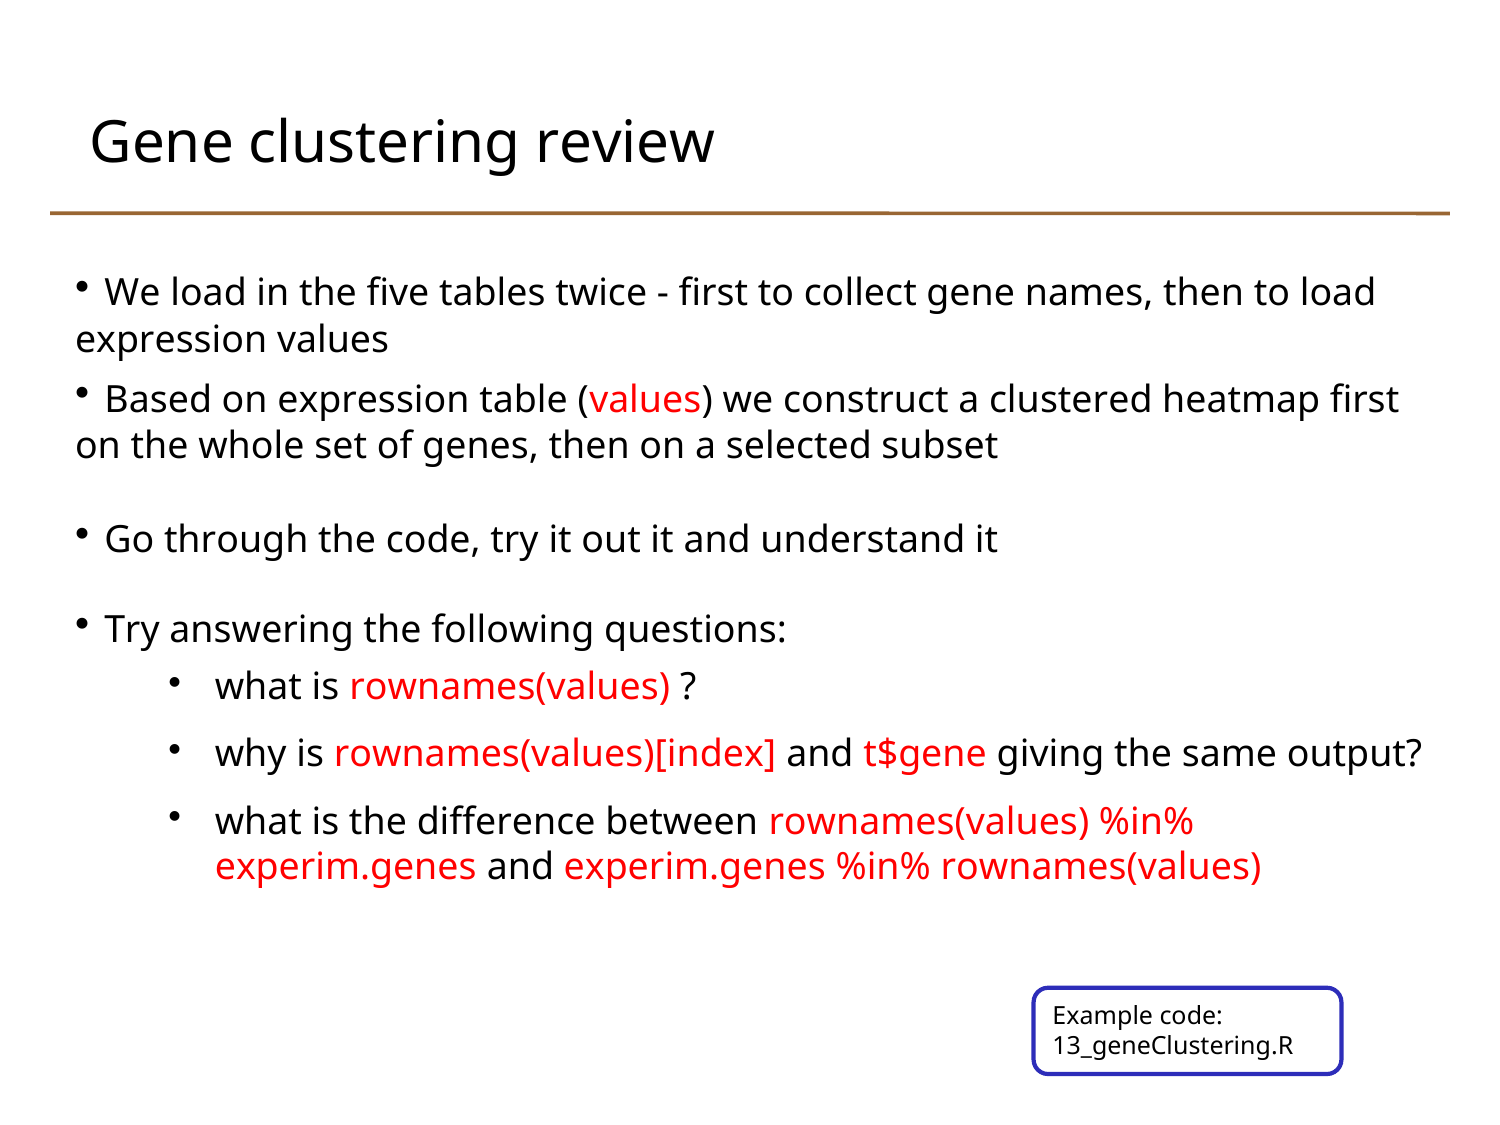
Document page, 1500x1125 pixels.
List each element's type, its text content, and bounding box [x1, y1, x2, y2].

text_box Example code: 13_geneClustering.R [1033, 987, 1342, 1075]
text_box Gene clustering review [74, 44, 1425, 233]
text_box We load in the five tables twice - first to collect gene names, then to load expression values Based on expression table (values) we construct a clustered heatmap first on the whole set of genes, then on a selected subset Go through the code, try it out it and understand it Try answering the following questions: what is rownames(values) ? why is rownames(values)[index] and t$gene giving the same output? what is the difference between rownames(values) %in% experim.genes and experim.genes %in% rownames(values) [74, 263, 1425, 1005]
